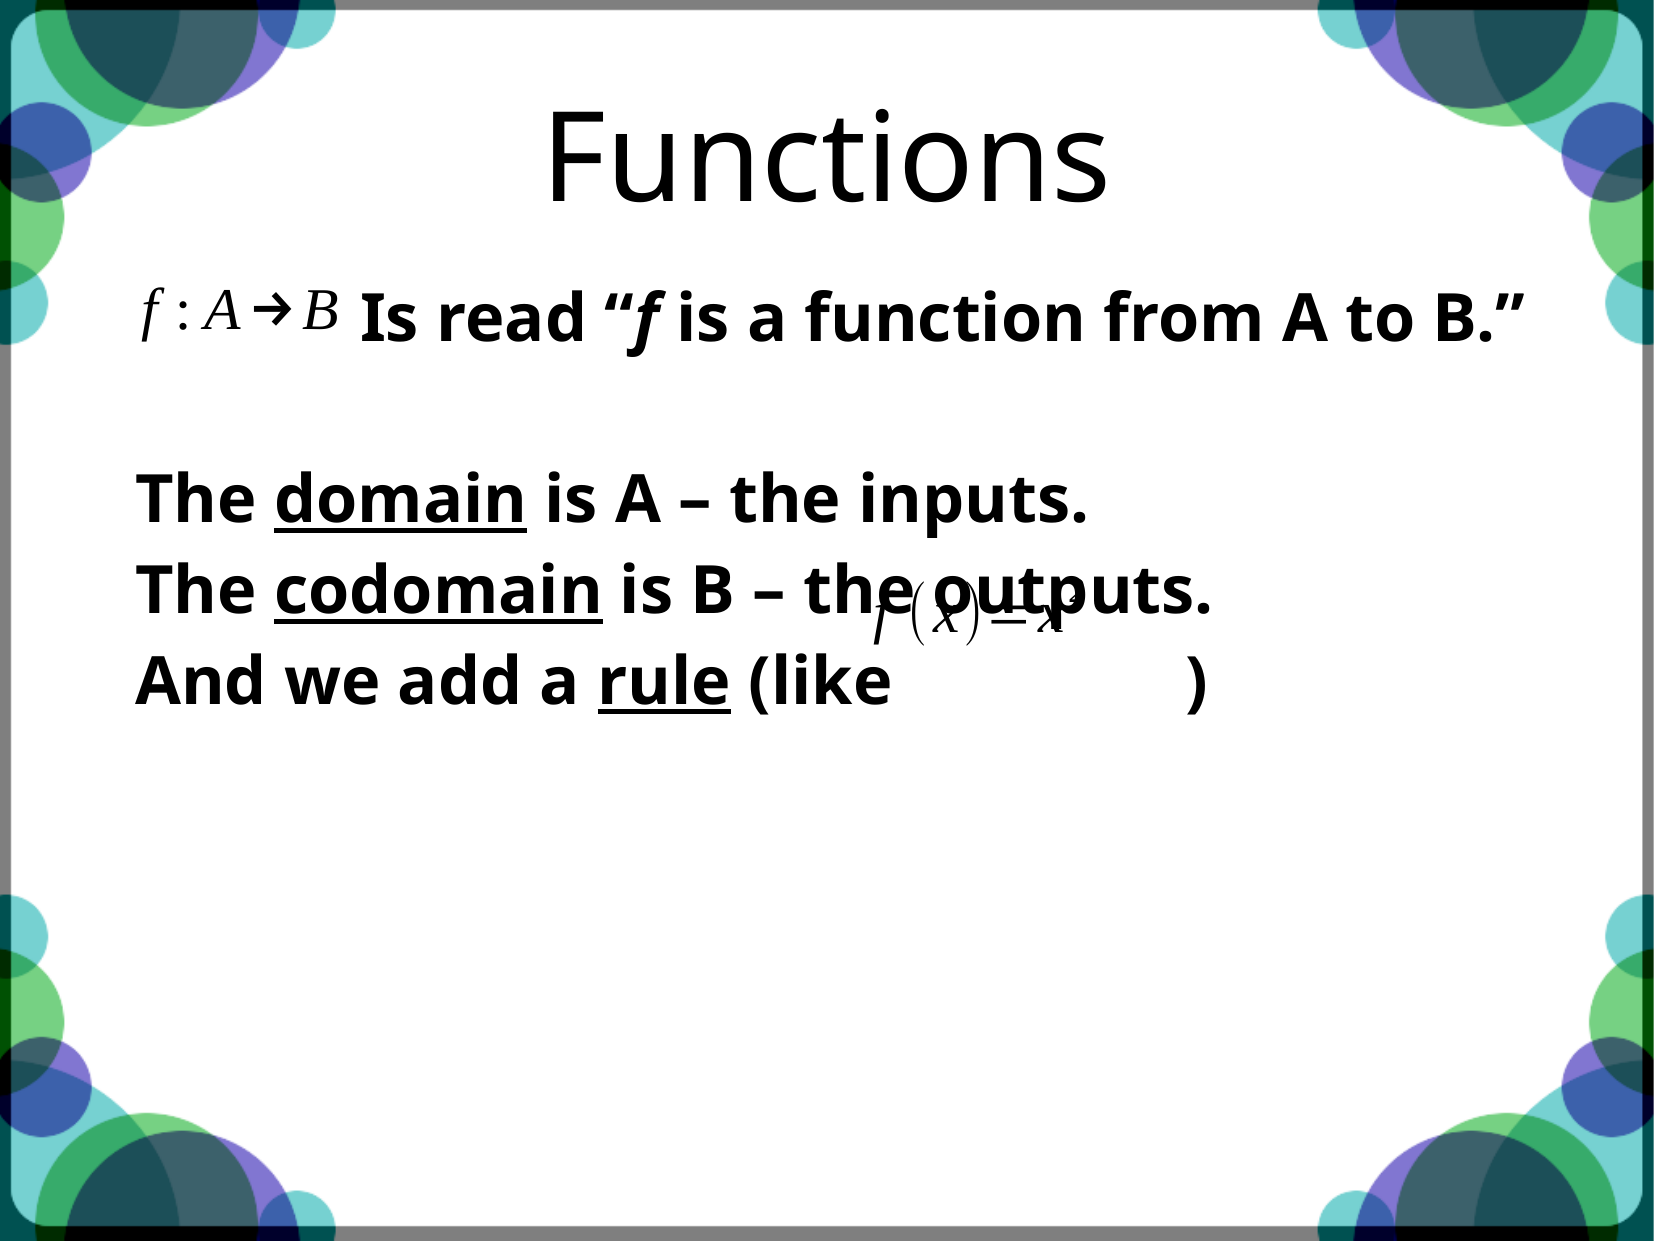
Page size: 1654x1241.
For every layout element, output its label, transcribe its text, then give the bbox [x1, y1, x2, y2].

chart [126, 277, 354, 344]
chart [858, 569, 1101, 647]
title Functions [82, 49, 1571, 257]
text_box Is read “f is a function from A to B.” The domain is A – the inputs. The codomain is B – the outputs. And we add a rule (like ) [135, 270, 1531, 943]
picture [0, 0, 1654, 1241]
